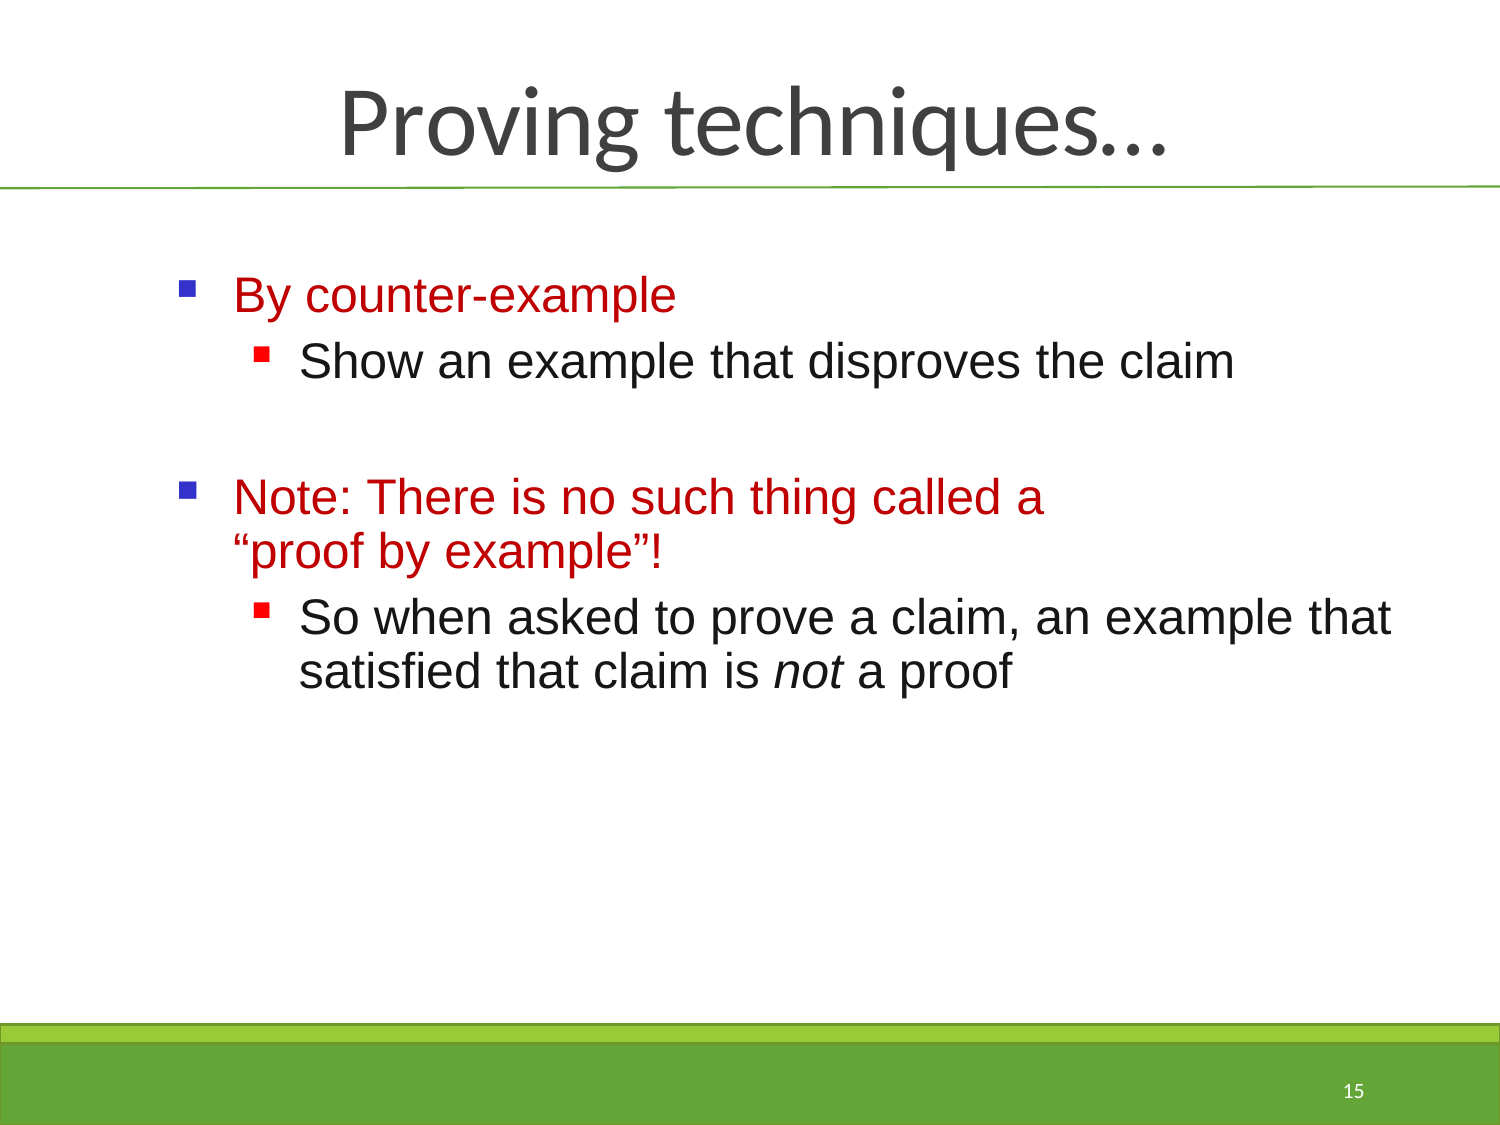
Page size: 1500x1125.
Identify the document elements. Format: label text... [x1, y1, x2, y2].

text_box By counter-example Show an example that disproves the claim Note: There is no such thing called a “proof by example”! So when asked to prove a claim, an example that satisfied that claim is not a proof [174, 262, 1394, 699]
title Proving techniques… [62, 0, 1413, 176]
